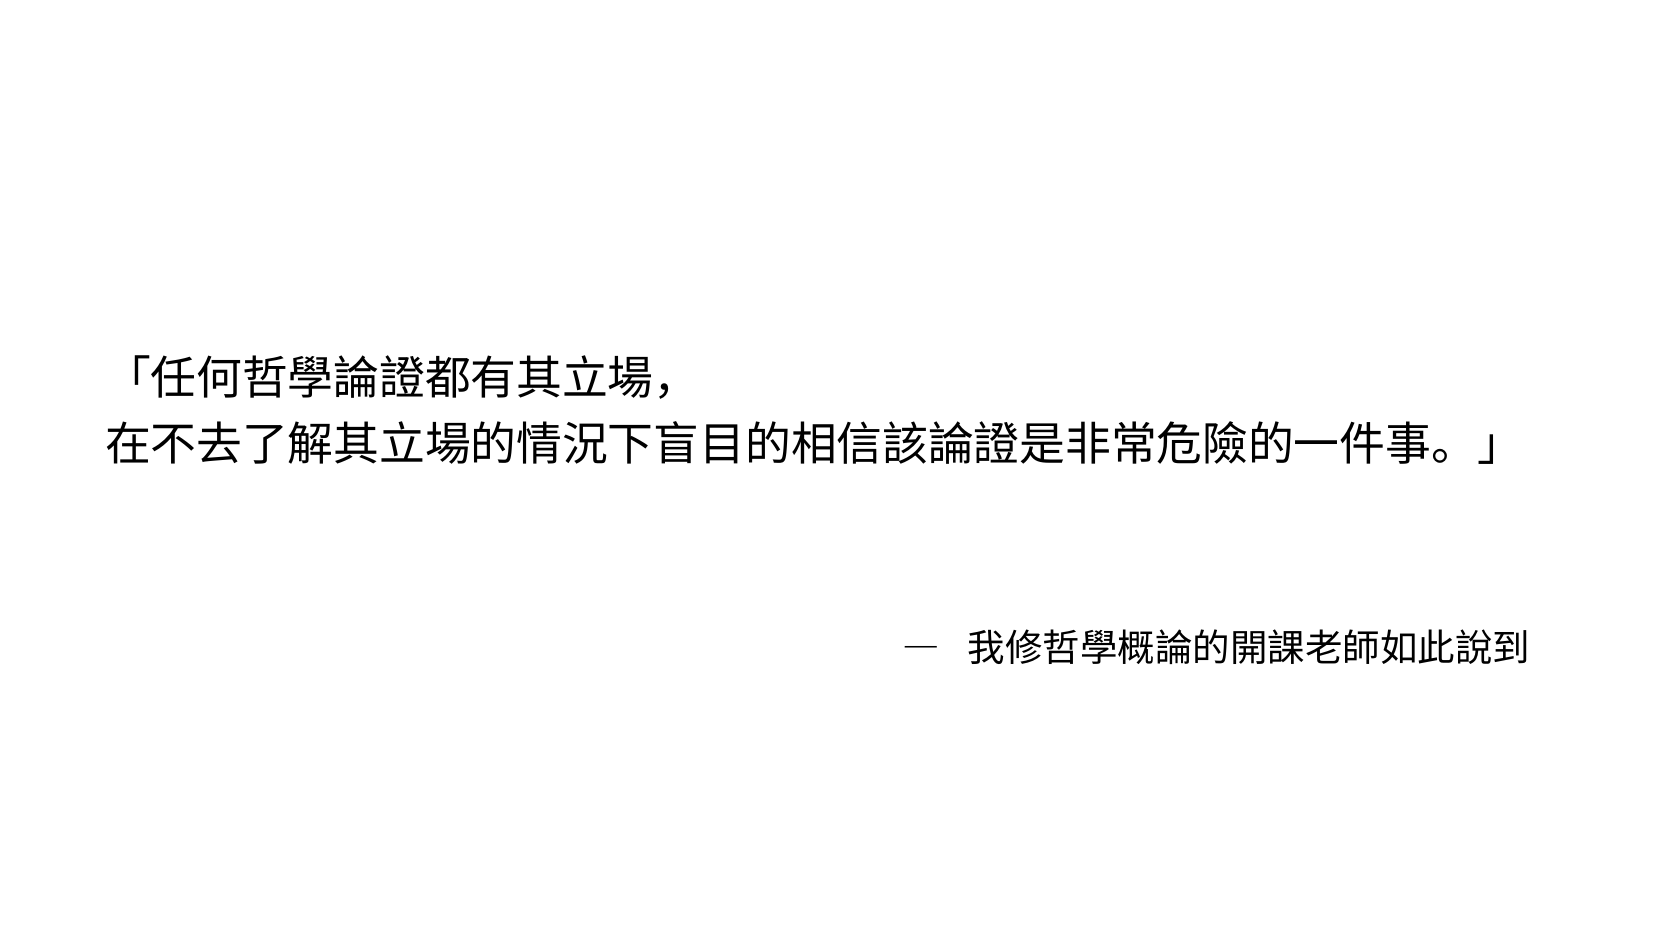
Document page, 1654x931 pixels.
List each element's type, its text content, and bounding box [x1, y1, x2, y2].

text_box — 我修哲學概論的開課老師如此說到 [615, 610, 1546, 676]
title 「任何哲學論證都有其立場， 在不去了解其立場的情況下盲目的相信該論證是非常危險的一件事。」 [105, 330, 1621, 486]
